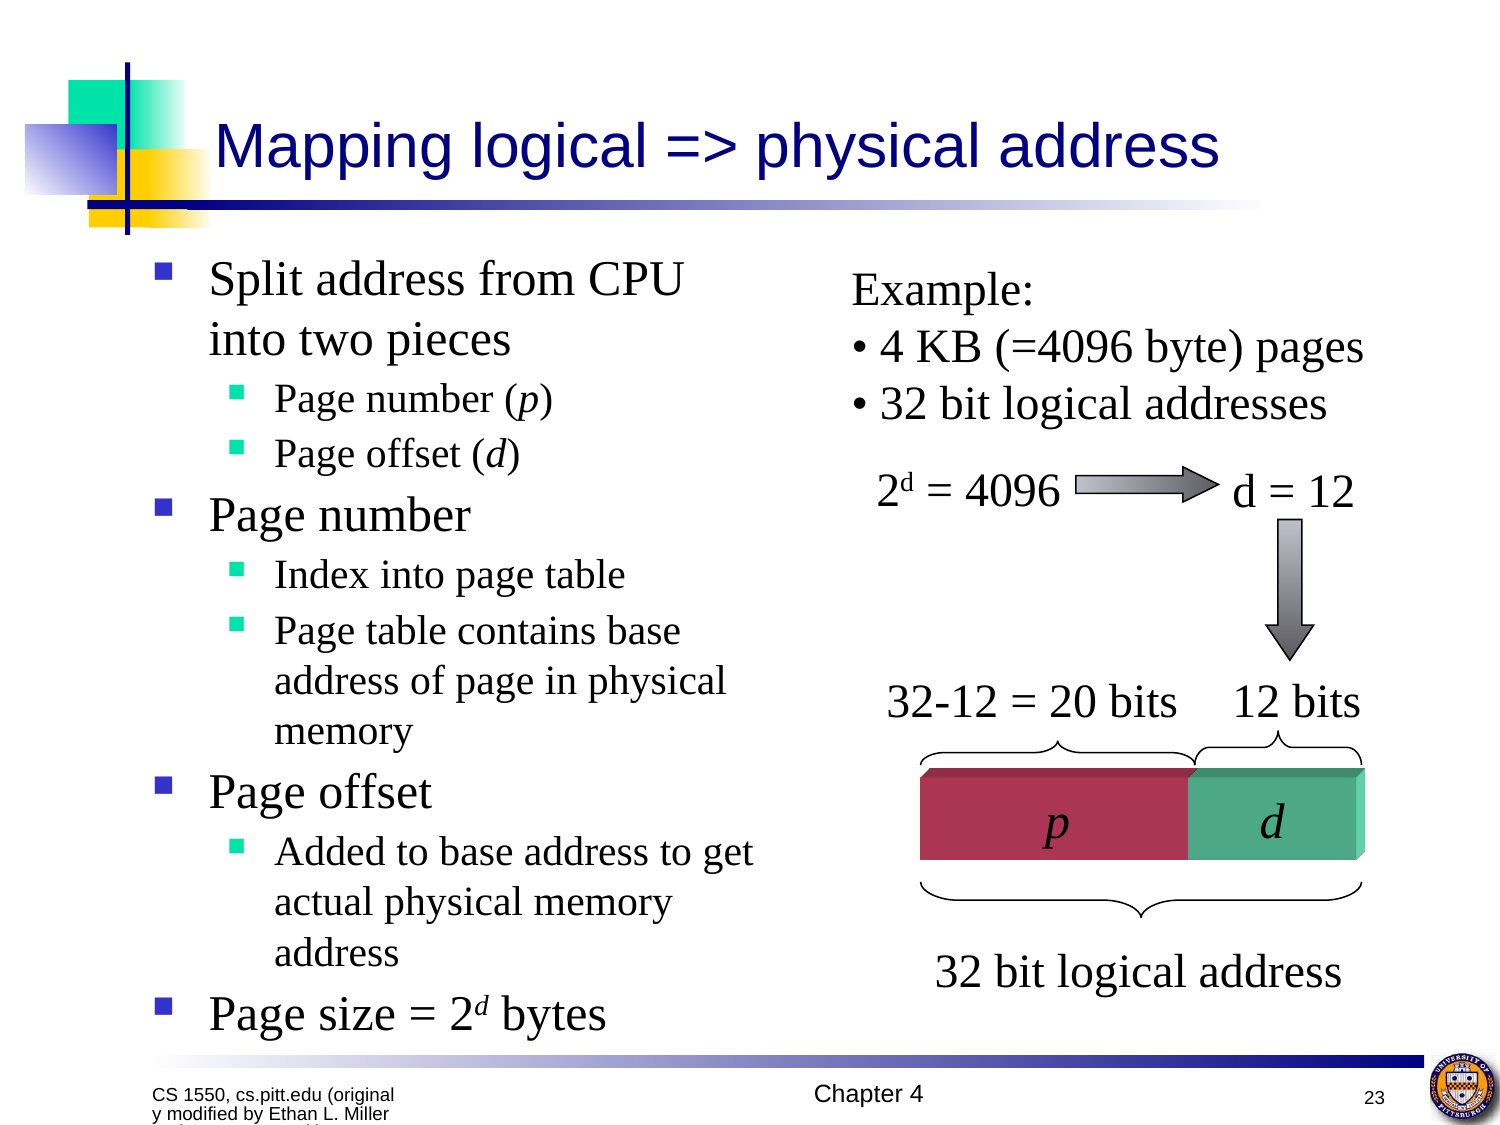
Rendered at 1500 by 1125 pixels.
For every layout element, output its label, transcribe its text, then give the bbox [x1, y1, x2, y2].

list Split address from CPU into two pieces Page number (p) Page offset (d) Page number Index into page table Page table contains base address of page in physical memory Page offset Added to base address to get actual physical memory address Page size = 2d bytes [137, 237, 791, 1051]
text_box 32 bit logical address [920, 932, 1358, 1005]
text_box 32-12 = 20 bits [872, 663, 1194, 735]
text_box Example: • 4 KB (=4096 byte) pages • 32 bit logical addresses [837, 249, 1380, 437]
text_box 12 bits [1218, 663, 1377, 735]
text_box 2d = 4096 [862, 451, 1076, 524]
text_box [1075, 466, 1219, 503]
title Mapping logical => physical address [200, 87, 1476, 188]
text_box [1266, 519, 1314, 661]
picture [1425, 1049, 1500, 1125]
text_box d = 12 [1218, 452, 1370, 524]
text_box d [1357, 774, 1363, 851]
